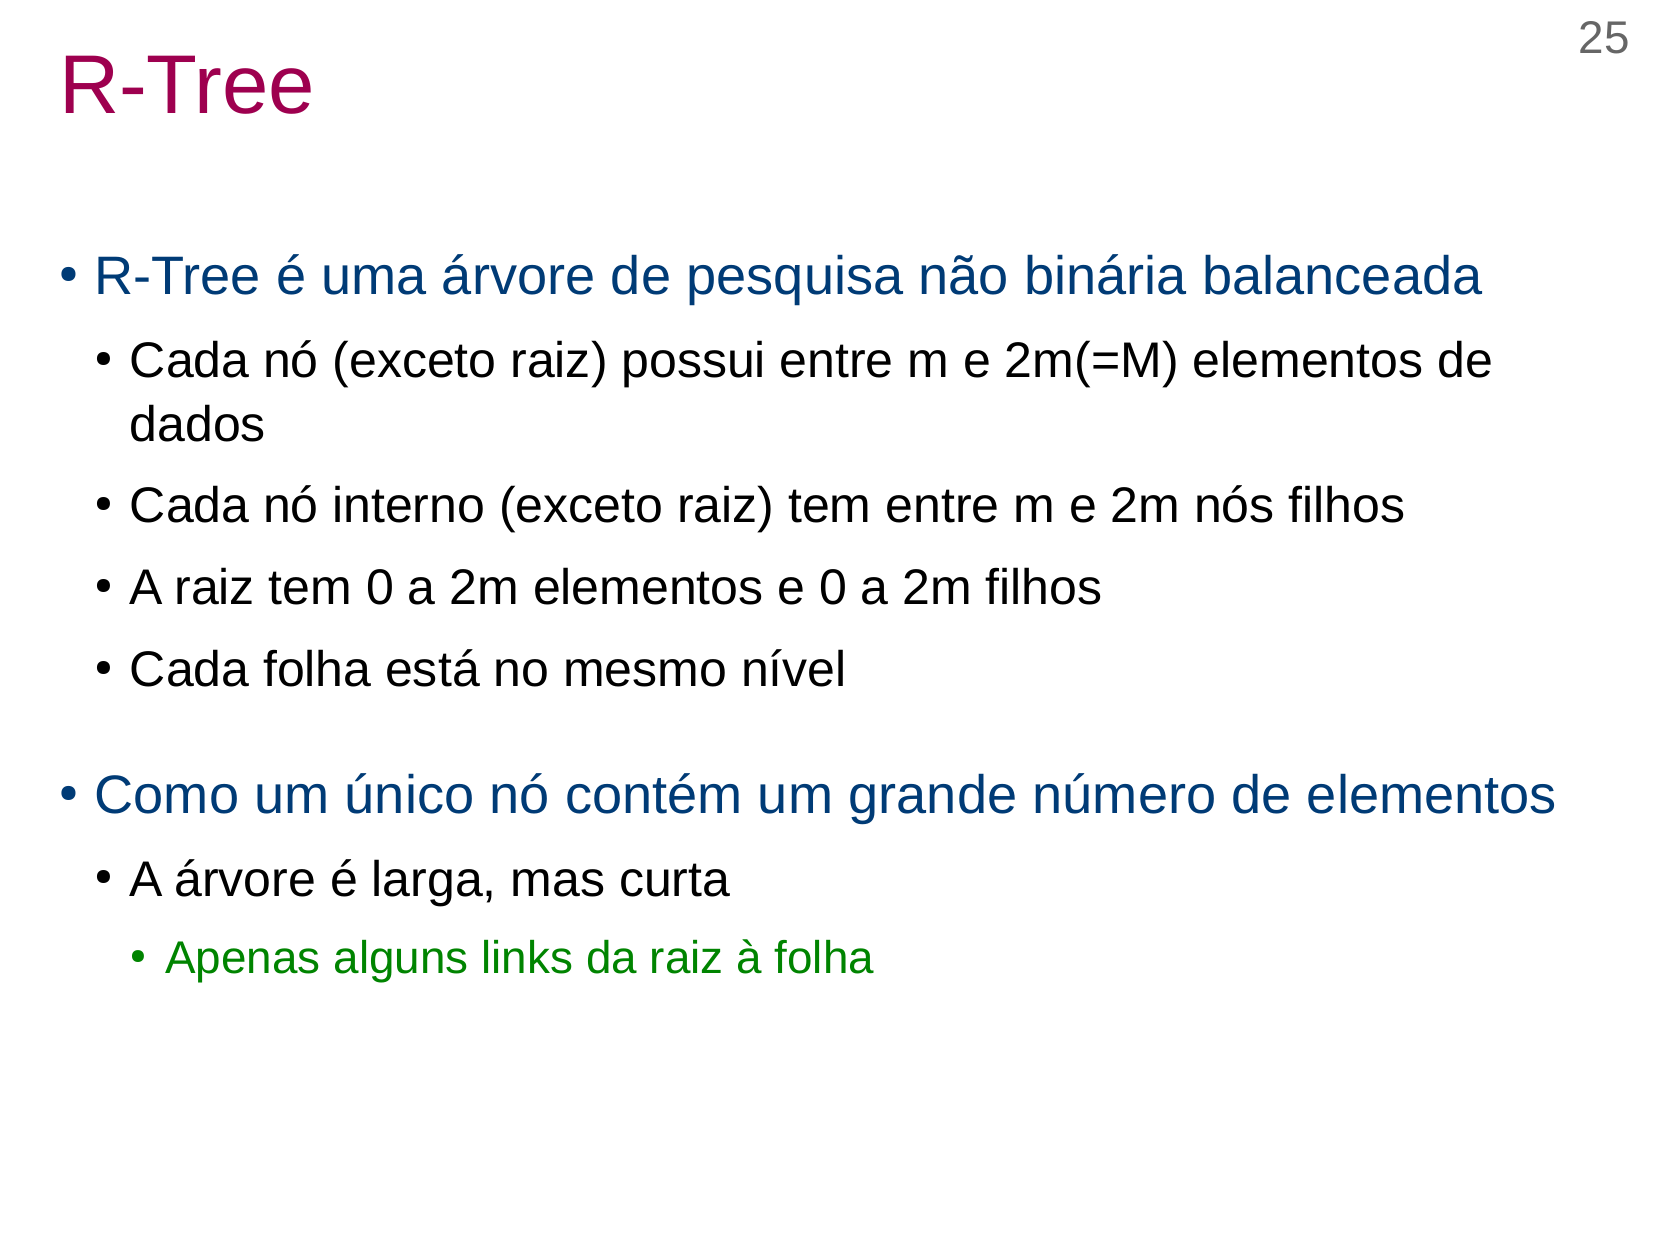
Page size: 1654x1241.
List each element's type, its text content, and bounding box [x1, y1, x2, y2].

list R-Tree é uma árvore de pesquisa não binária balanceada Cada nó (exceto raiz) possui entre m e 2m(=M) elementos de dados Cada nó interno (exceto raiz) tem entre m e 2m nós filhos A raiz tem 0 a 2m elementos e 0 a 2m filhos Cada folha está no mesmo nível Como um único nó contém um grande número de elementos A árvore é larga, mas curta Apenas alguns links da raiz à folha [59, 236, 1595, 1211]
title R-Tree [59, 29, 1595, 148]
